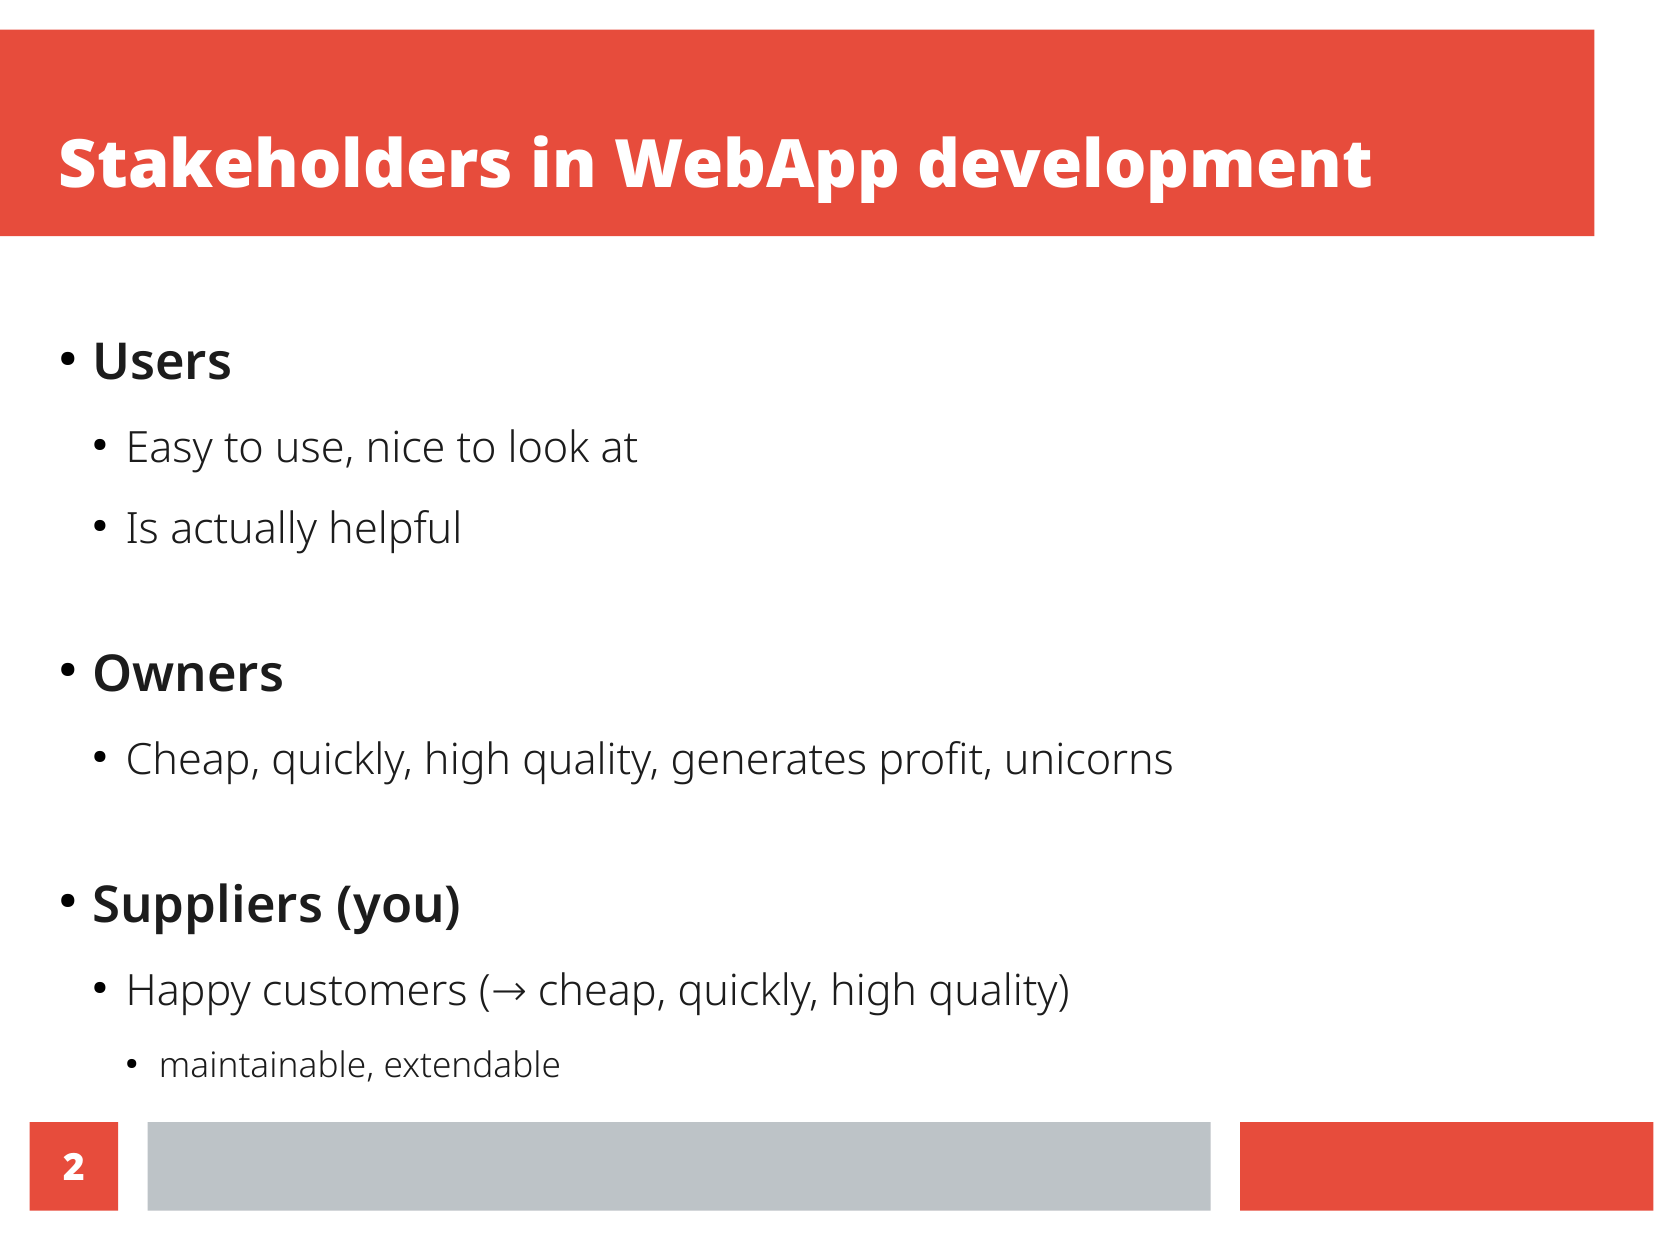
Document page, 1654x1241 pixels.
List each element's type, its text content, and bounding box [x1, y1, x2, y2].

list Users Easy to use, nice to look at Is actually helpful Owners Cheap, quickly, high quality, generates profit, unicorns Suppliers (you) Happy customers (→ cheap, quickly, high quality) maintainable, extendable [59, 324, 1565, 1093]
title Stakeholders in WebApp development [59, 59, 1595, 207]
